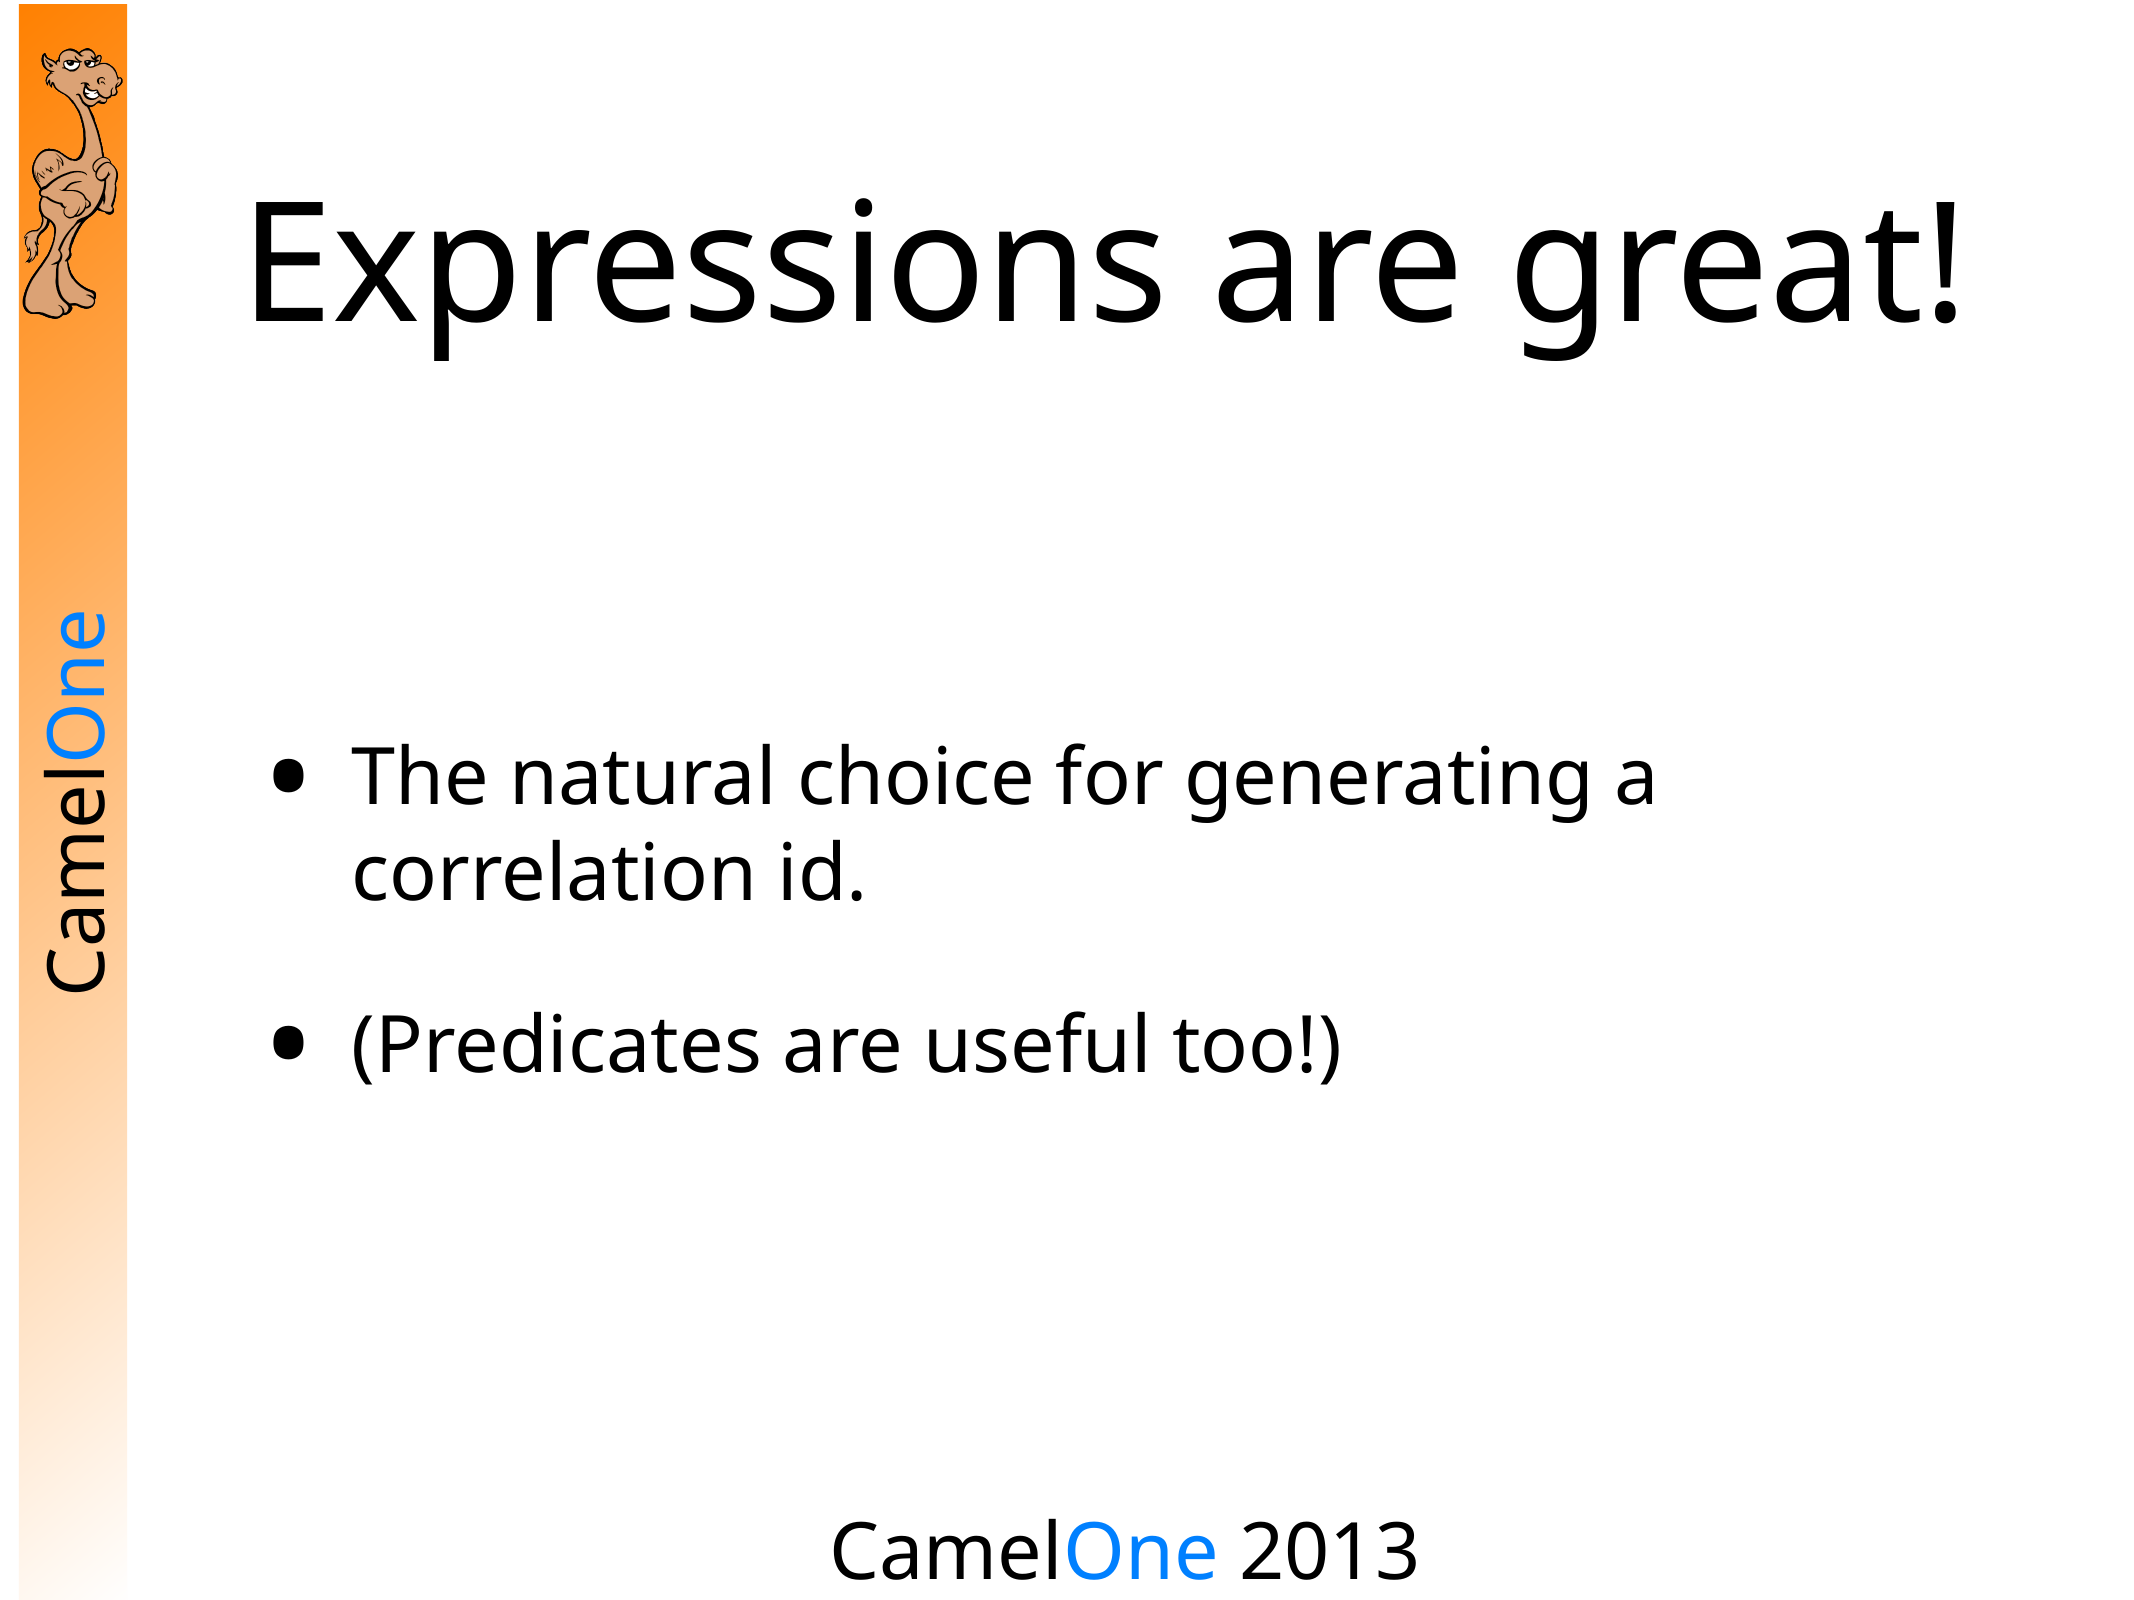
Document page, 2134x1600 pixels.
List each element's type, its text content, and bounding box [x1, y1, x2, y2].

list The natural choice for generating a correlation id. (Predicates are useful too!) [228, 365, 1981, 1277]
title Expressions are great! [228, 46, 1981, 365]
title Q&A [18, 339, 128, 433]
picture [22, 48, 123, 319]
